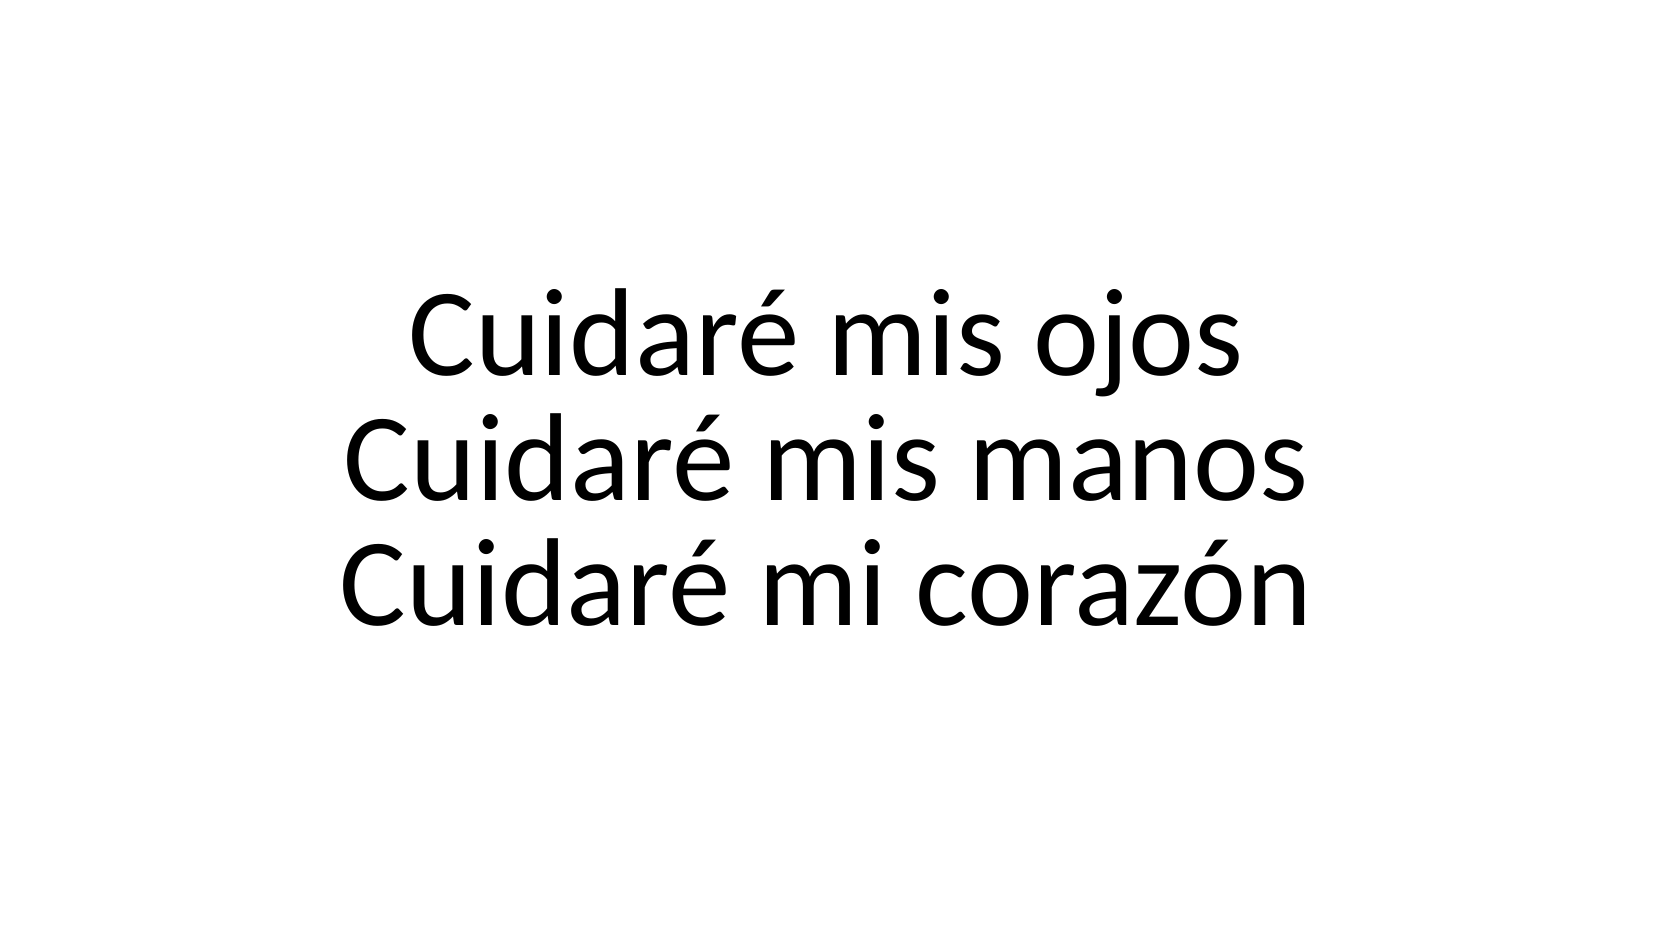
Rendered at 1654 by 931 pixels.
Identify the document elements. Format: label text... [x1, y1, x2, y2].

title Cuidaré mis ojos Cuidaré mis manos Cuidaré mi corazón [0, 0, 1654, 931]
